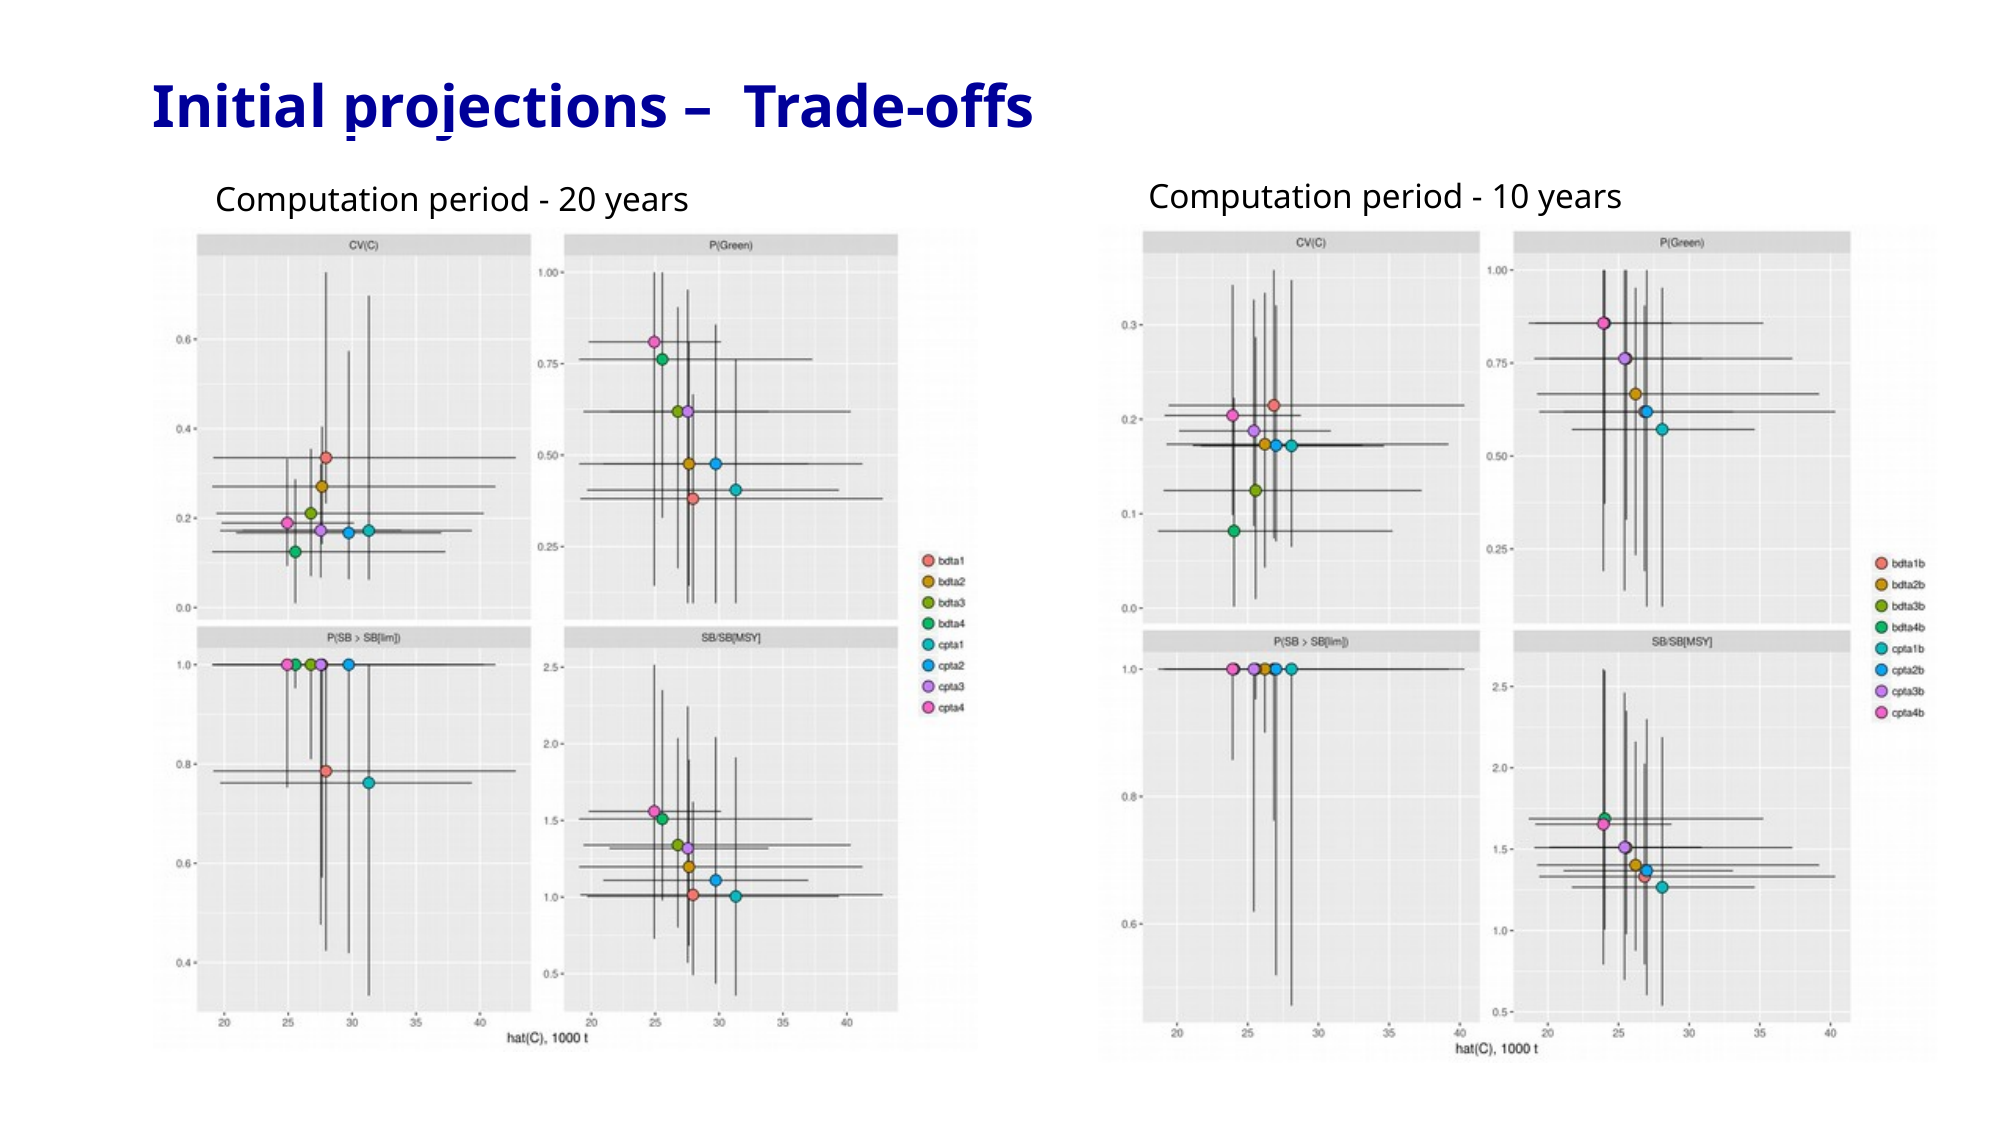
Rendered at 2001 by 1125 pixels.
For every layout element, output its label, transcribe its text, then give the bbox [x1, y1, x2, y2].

text_box Computation period - 20 years [153, 168, 981, 225]
picture [153, 227, 978, 1052]
picture [1098, 224, 1938, 1063]
text_box Computation period - 10 years [1086, 166, 1914, 222]
text_box Initial projections – Trade-offs [137, 0, 1863, 218]
